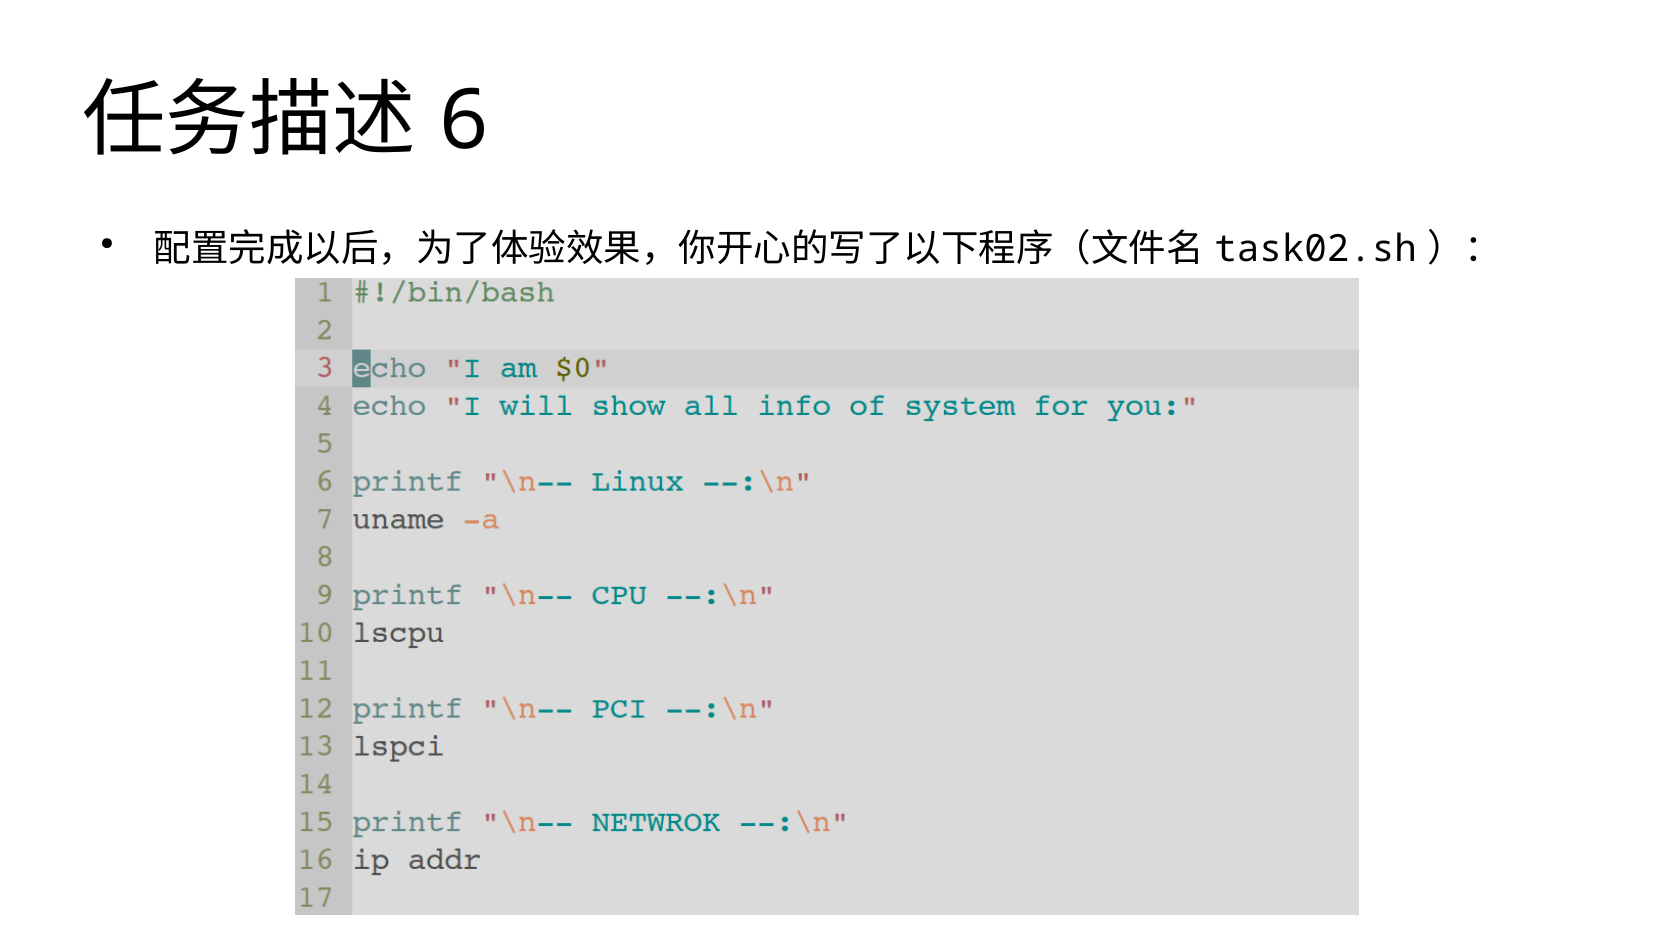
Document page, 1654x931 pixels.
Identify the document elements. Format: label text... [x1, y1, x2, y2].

title 任务描述6 [82, 37, 1571, 189]
picture [295, 278, 1359, 915]
list 配置完成以后，为了体验效果，你开心的写了以下程序（文件名task02.sh）： [82, 217, 1571, 758]
